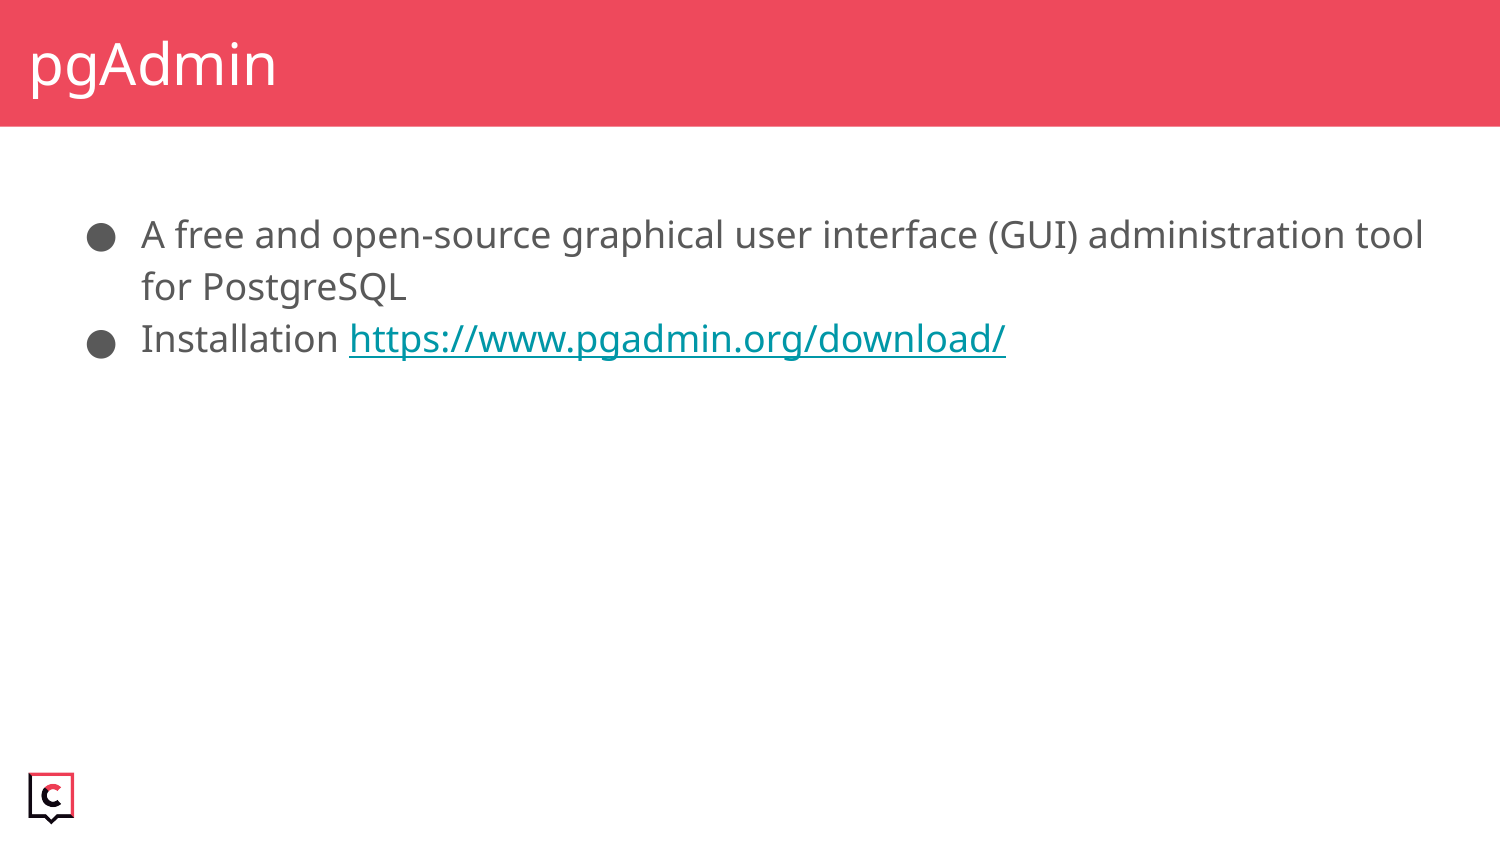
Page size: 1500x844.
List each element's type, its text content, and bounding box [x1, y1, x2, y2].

list A free and open-source graphical user interface (GUI) administration tool for PostgreSQL Installation https://www.pgadmin.org/download/ [51, 189, 1449, 750]
title pgAdmin [13, 12, 1412, 107]
picture [19, 764, 82, 830]
